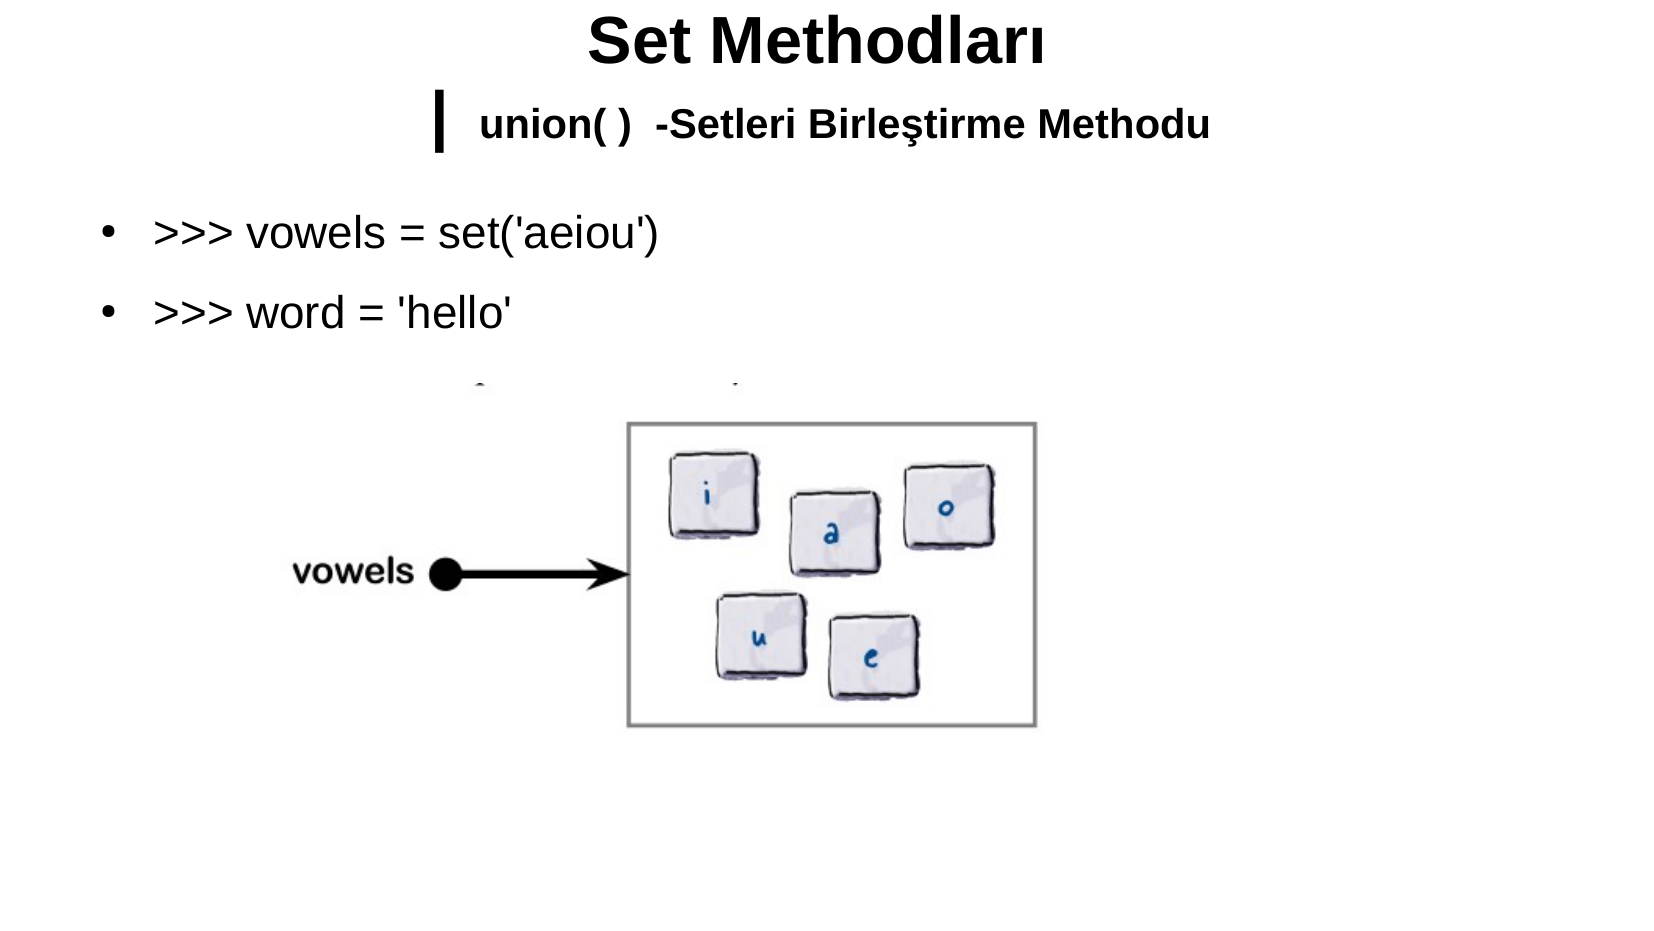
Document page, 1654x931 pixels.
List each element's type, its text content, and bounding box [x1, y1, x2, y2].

picture [206, 383, 1052, 773]
list >>> vowels = set('aeiou') >>> word = 'hello' [82, 206, 1571, 384]
title Set Methodları | union( ) -Setleri Birleştirme Methodu [82, 0, 1571, 156]
